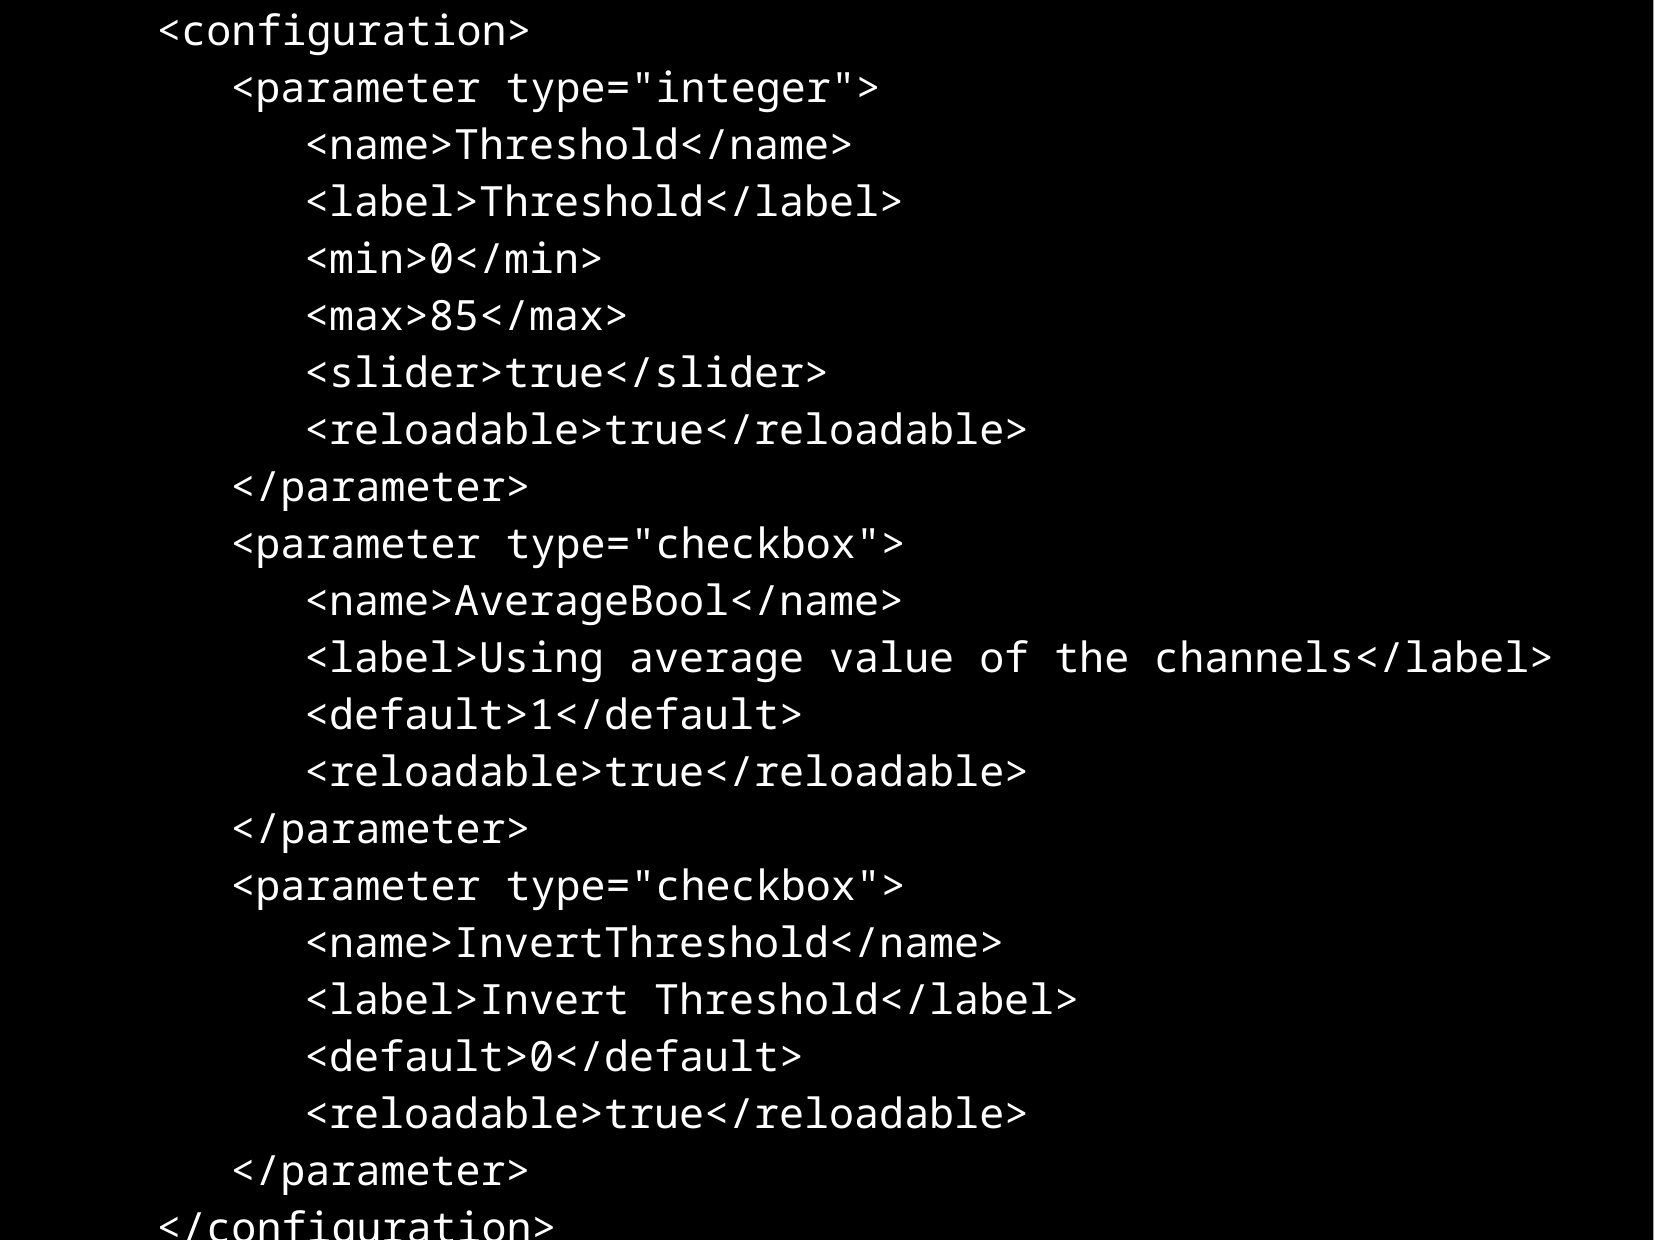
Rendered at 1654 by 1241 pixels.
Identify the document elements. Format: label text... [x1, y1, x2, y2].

subtitle <configuration> <parameter type="integer"> <name>Threshold</name> <label>Threshold</label> <min>0</min> <max>85</max> <slider>true</slider> <reloadable>true</reloadable> </parameter> <parameter type="checkbox"> <name>AverageBool</name> <label>Using average value of the channels</label> <default>1</default> <reloadable>true</reloadable> </parameter> <parameter type="checkbox"> <name>InvertThreshold</name> <label>Invert Threshold</label> <default>0</default> <reloadable>true</reloadable> </parameter> </configuration> [82, 0, 1571, 1206]
